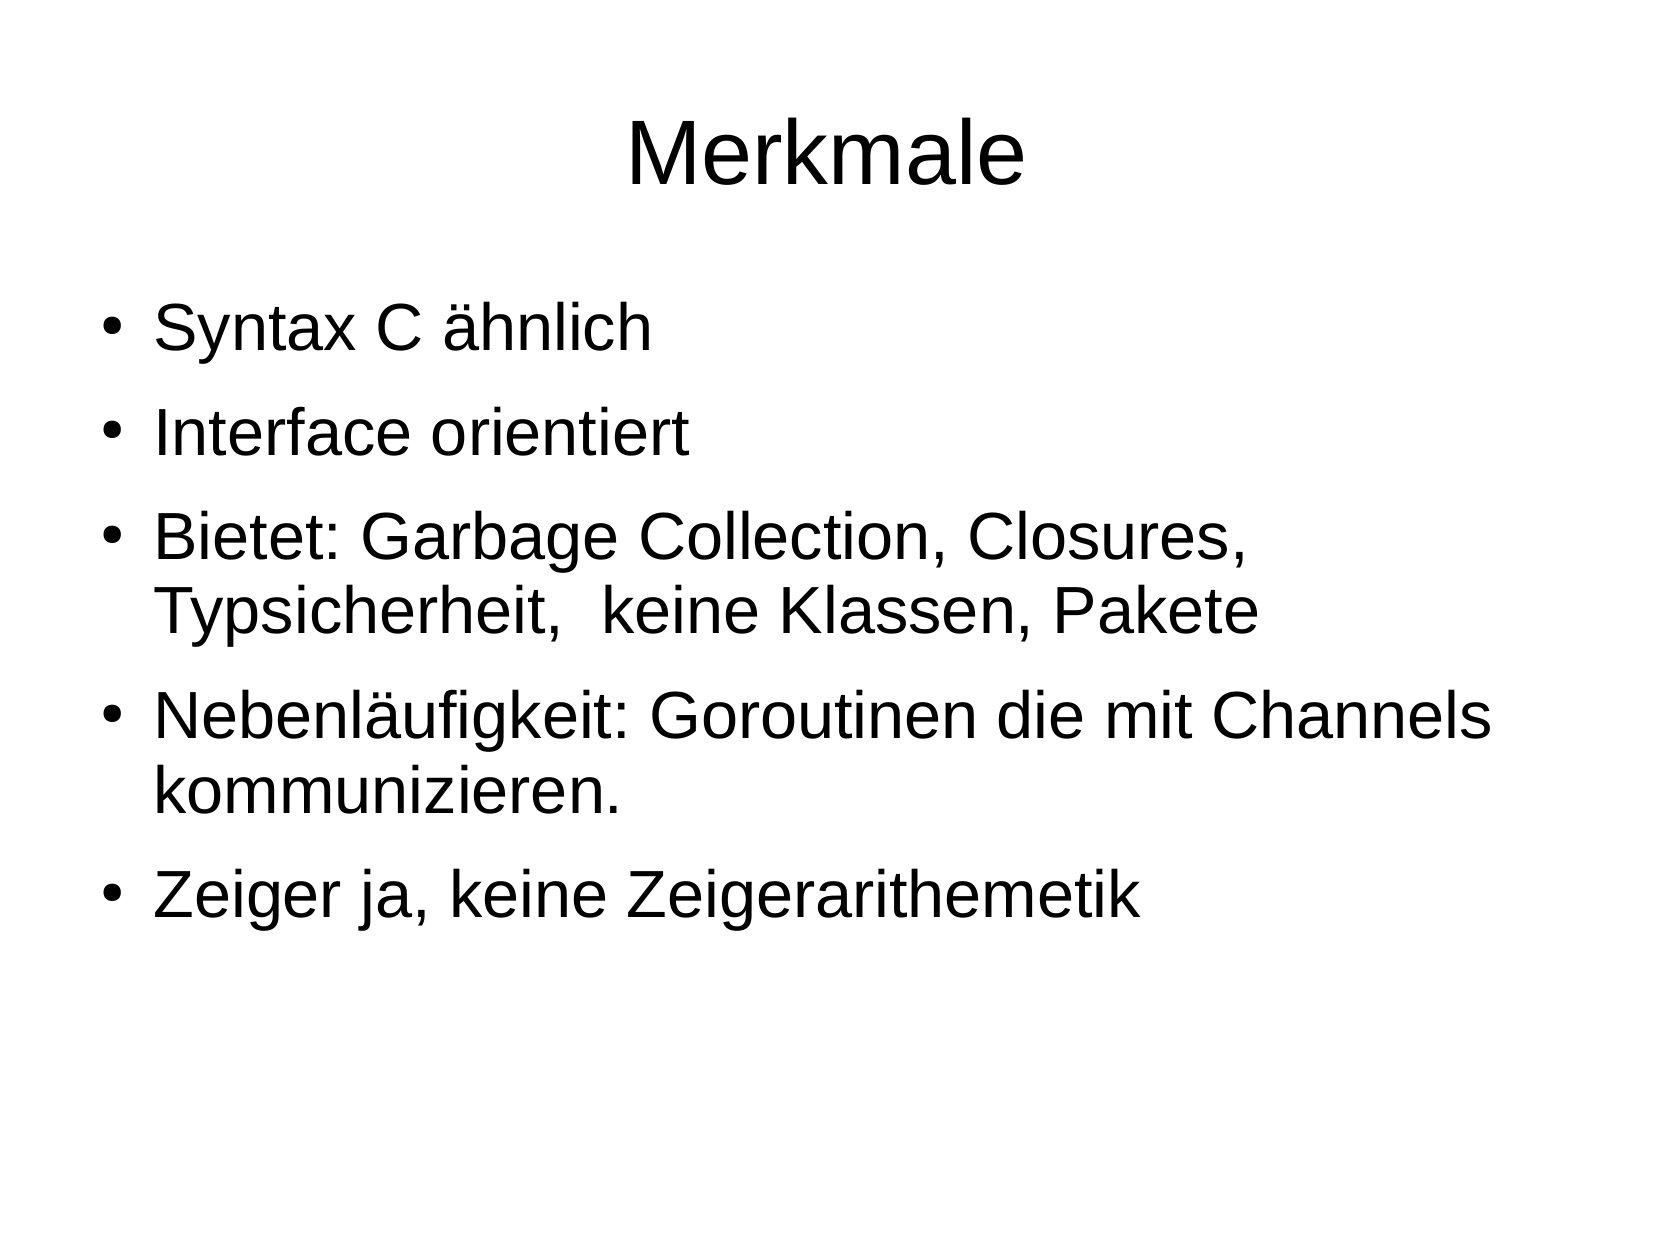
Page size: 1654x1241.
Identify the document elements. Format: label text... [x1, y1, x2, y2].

list Syntax C ähnlich Interface orientiert Bietet: Garbage Collection, Closures, Typsicherheit, keine Klassen, Pakete Nebenläufigkeit: Goroutinen die mit Channels kommunizieren. Zeiger ja, keine Zeigerarithemetik [82, 290, 1538, 1010]
title Merkmale [82, 49, 1571, 257]
